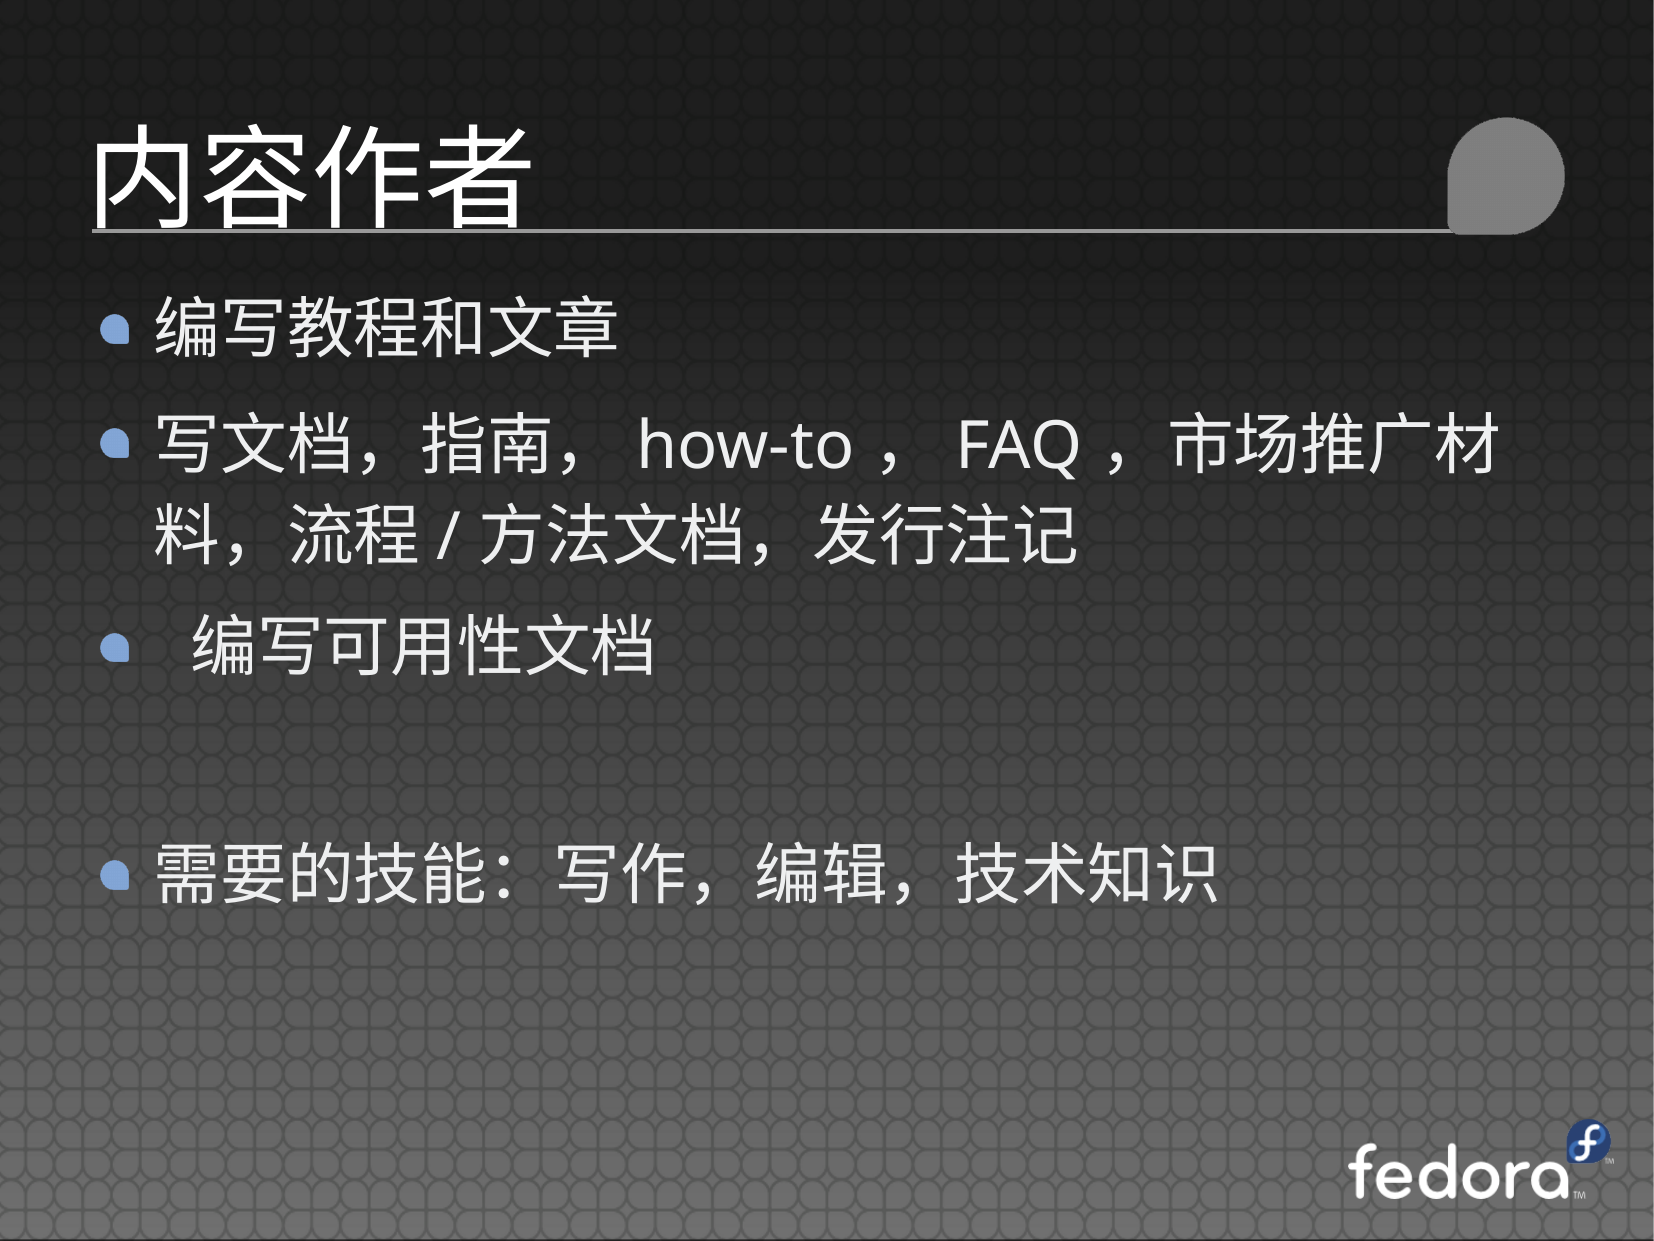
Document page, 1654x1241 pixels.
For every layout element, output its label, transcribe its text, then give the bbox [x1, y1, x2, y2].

picture [0, 0, 1654, 1241]
list 编写教程和文章 写文档，指南，how-to，FAQ，市场推广材料，流程/方法文档，发行注记 编写可用性文档 需要的技能：写作，编辑，技术知识 [82, 290, 1571, 1031]
title 内容作者 [86, 112, 1576, 249]
